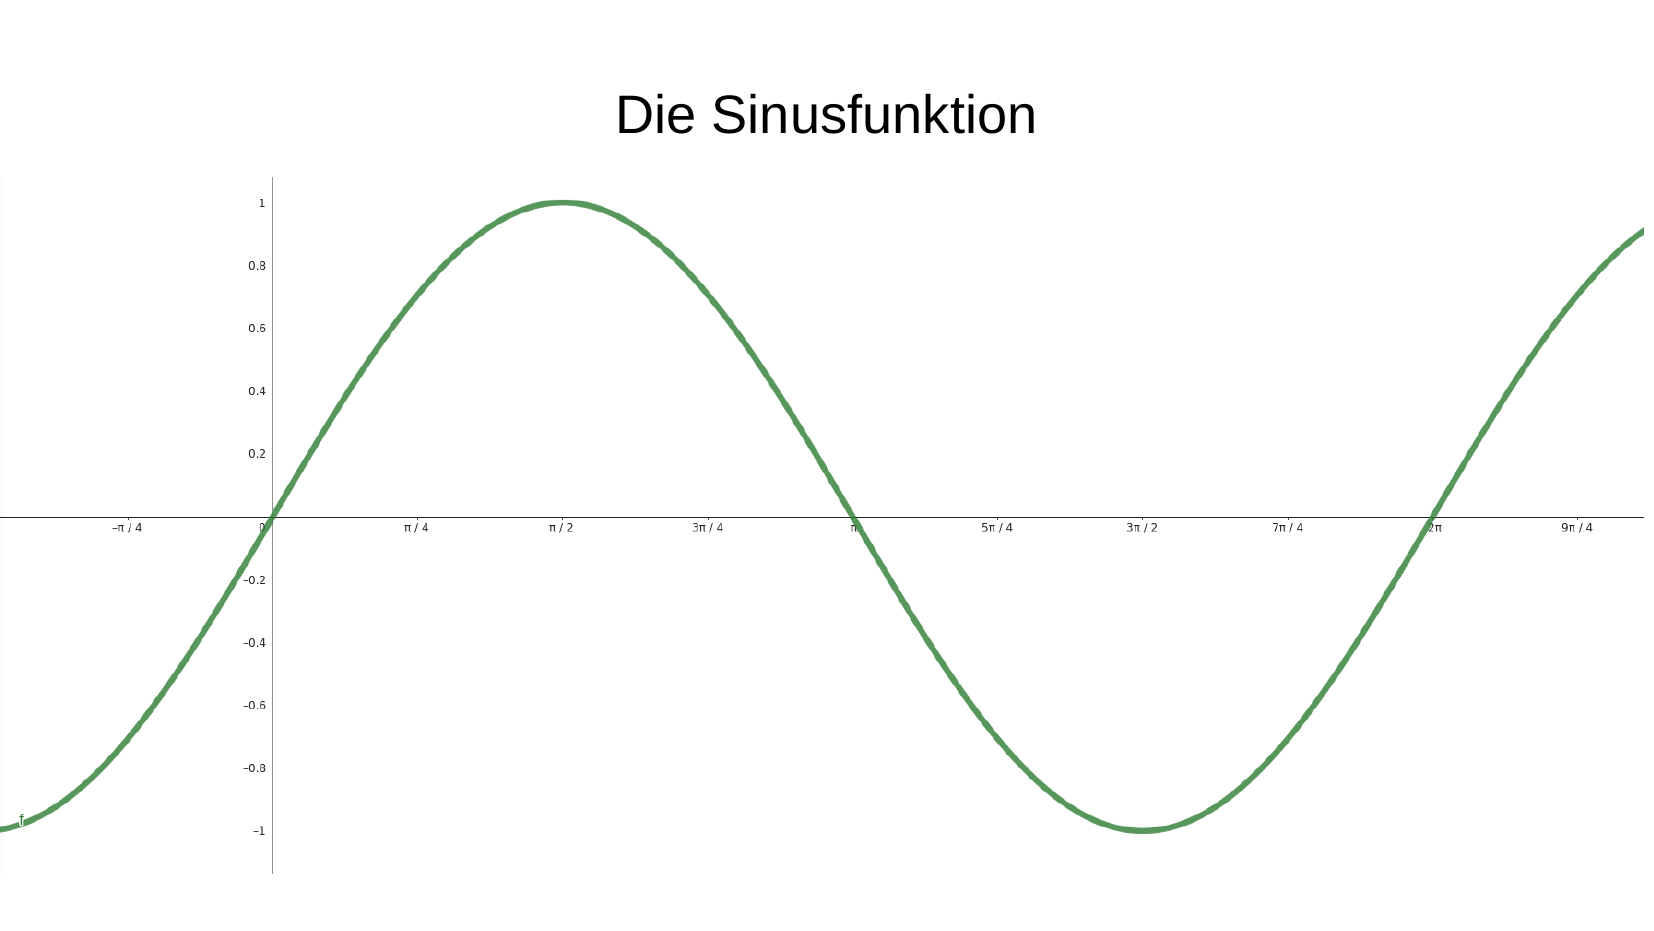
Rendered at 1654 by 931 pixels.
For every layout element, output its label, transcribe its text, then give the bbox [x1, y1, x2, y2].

title Die Sinusfunktion [82, 37, 1571, 177]
picture [0, 177, 1644, 875]
